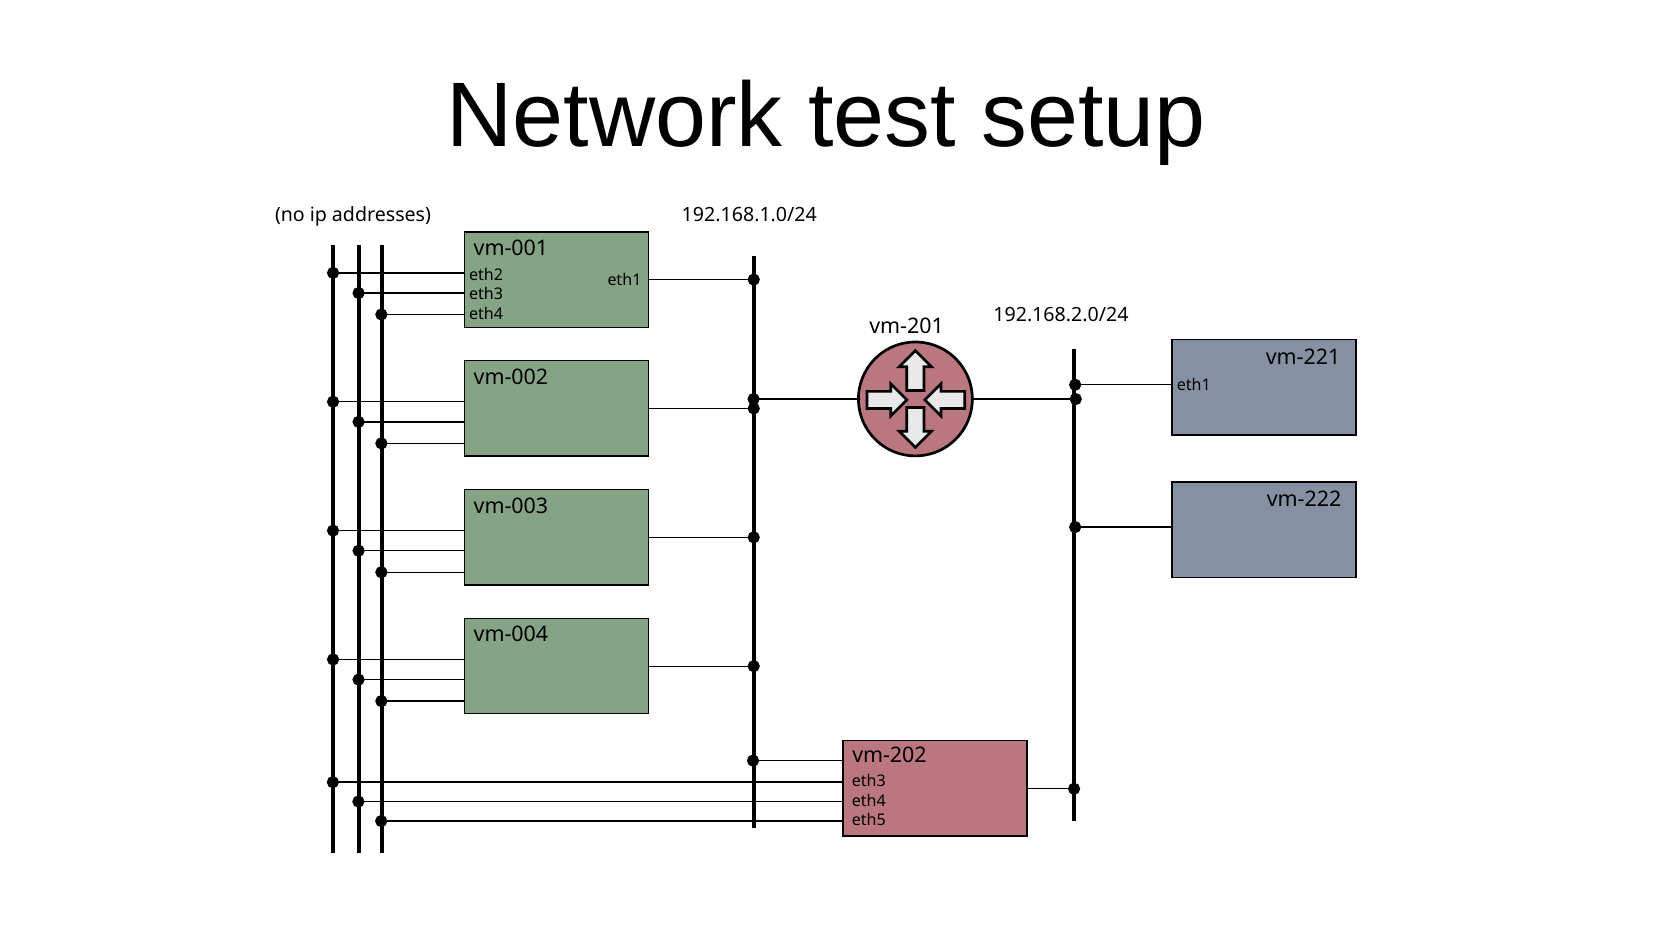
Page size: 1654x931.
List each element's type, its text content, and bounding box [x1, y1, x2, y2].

title Network test setup [82, 37, 1571, 193]
picture [262, 192, 1371, 868]
